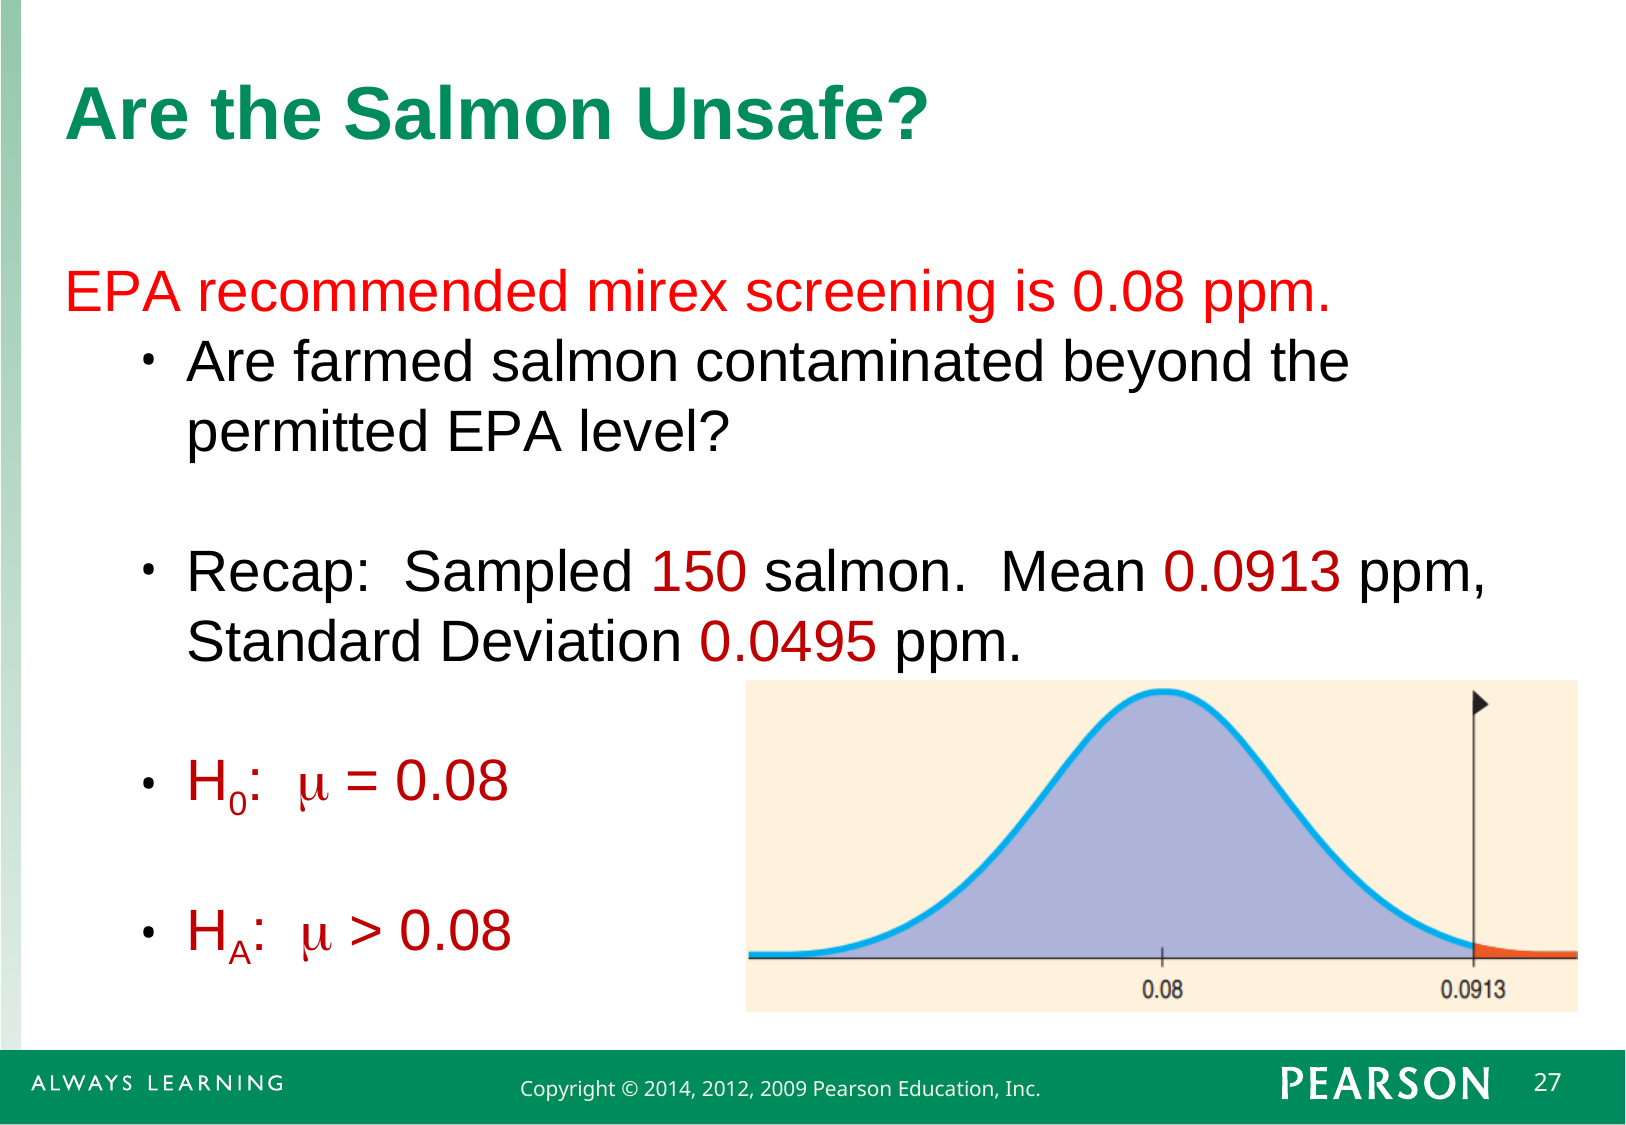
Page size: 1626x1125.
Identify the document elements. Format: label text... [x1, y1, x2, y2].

picture [746, 680, 1578, 1012]
title Are the Salmon Unsafe? [64, 64, 1560, 213]
list EPA recommended mirex screening is 0.08 ppm. Are farmed salmon contaminated beyond the permitted EPA level? Recap: Sampled 150 salmon. Mean 0.0913 ppm, Standard Deviation 0.0495 ppm. H0:  = 0.08 HA:  > 0.08 [64, 253, 1560, 997]
